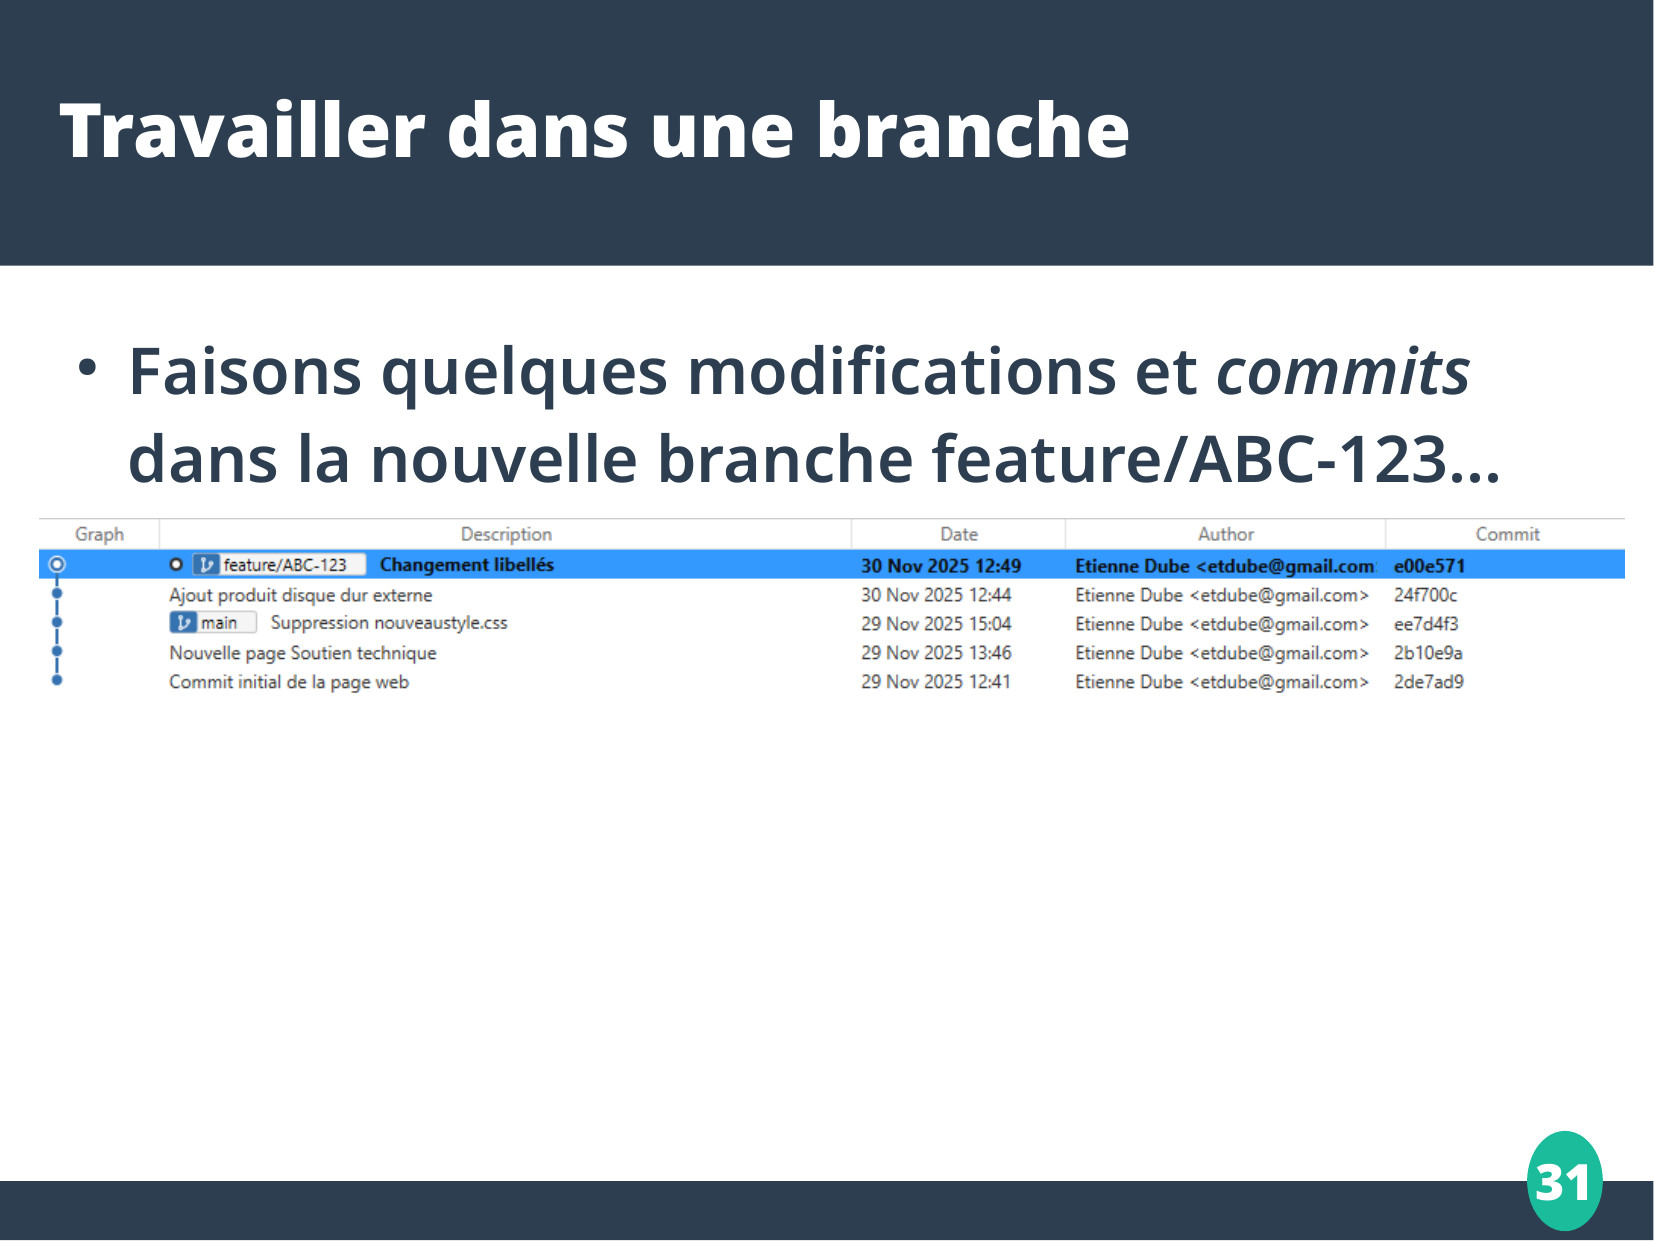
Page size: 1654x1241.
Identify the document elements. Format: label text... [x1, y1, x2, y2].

list Faisons quelques modifications et commits dans la nouvelle branche feature/ABC-123... [59, 324, 1595, 502]
title Travailler dans une branche [59, 49, 1595, 207]
picture [39, 518, 1625, 728]
